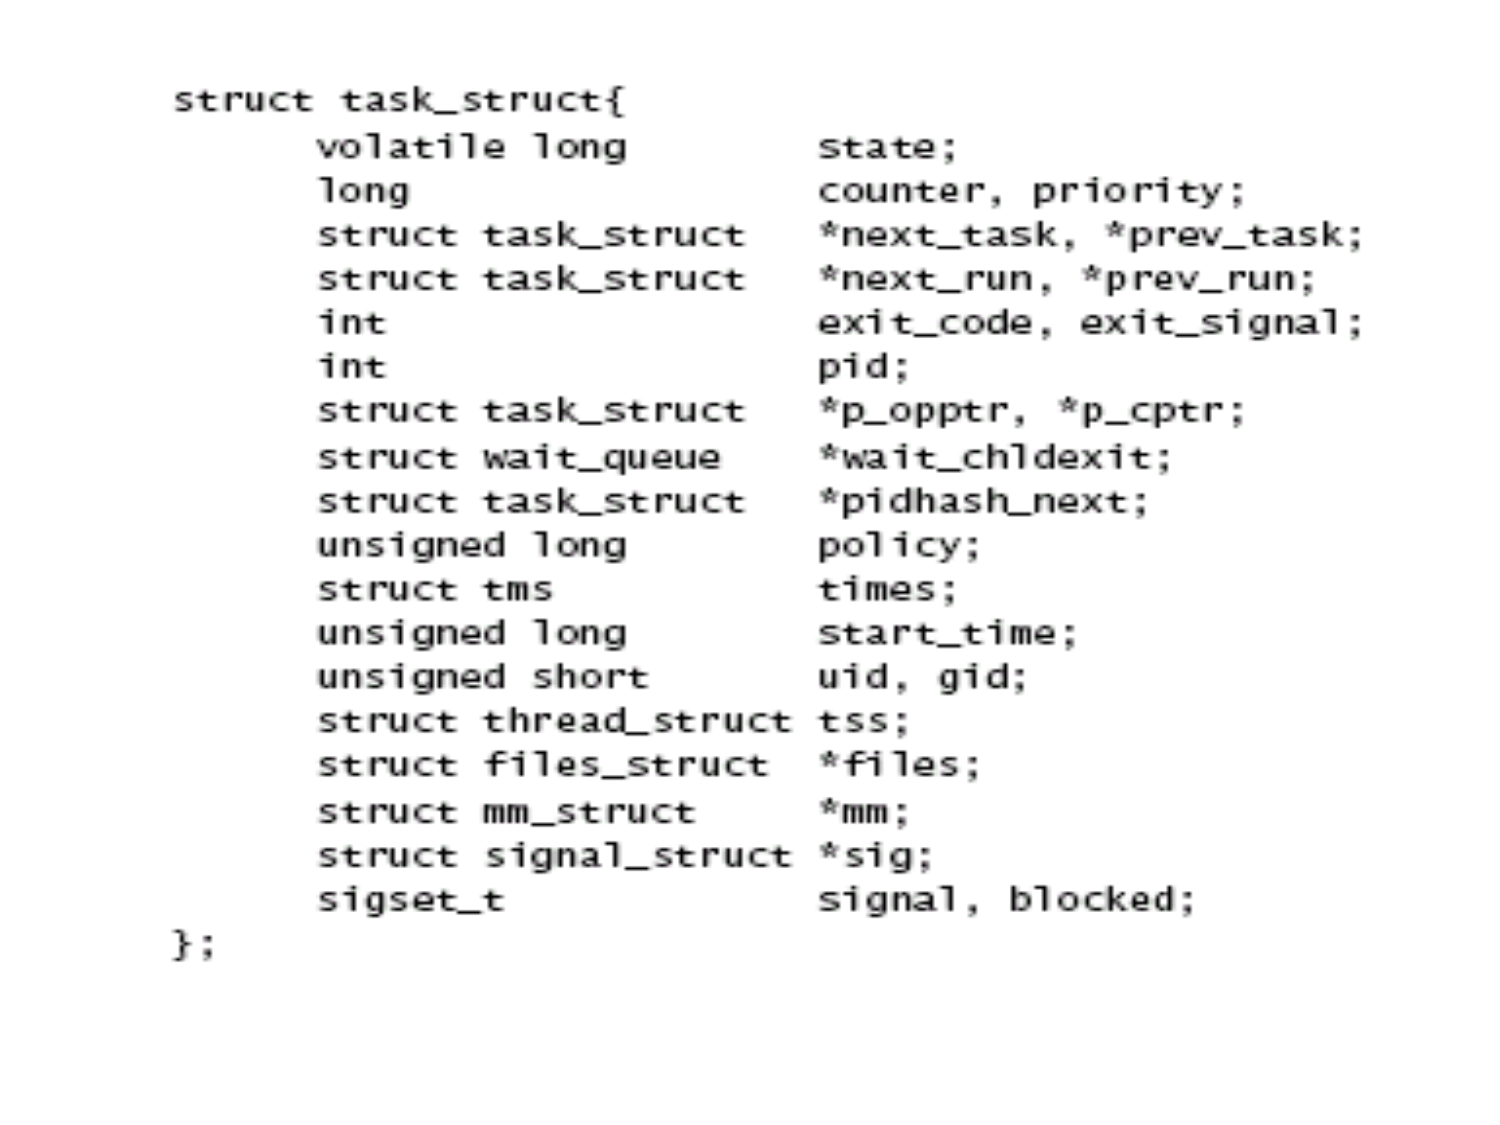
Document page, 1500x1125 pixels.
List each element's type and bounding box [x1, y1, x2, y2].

picture [37, 37, 1450, 1075]
